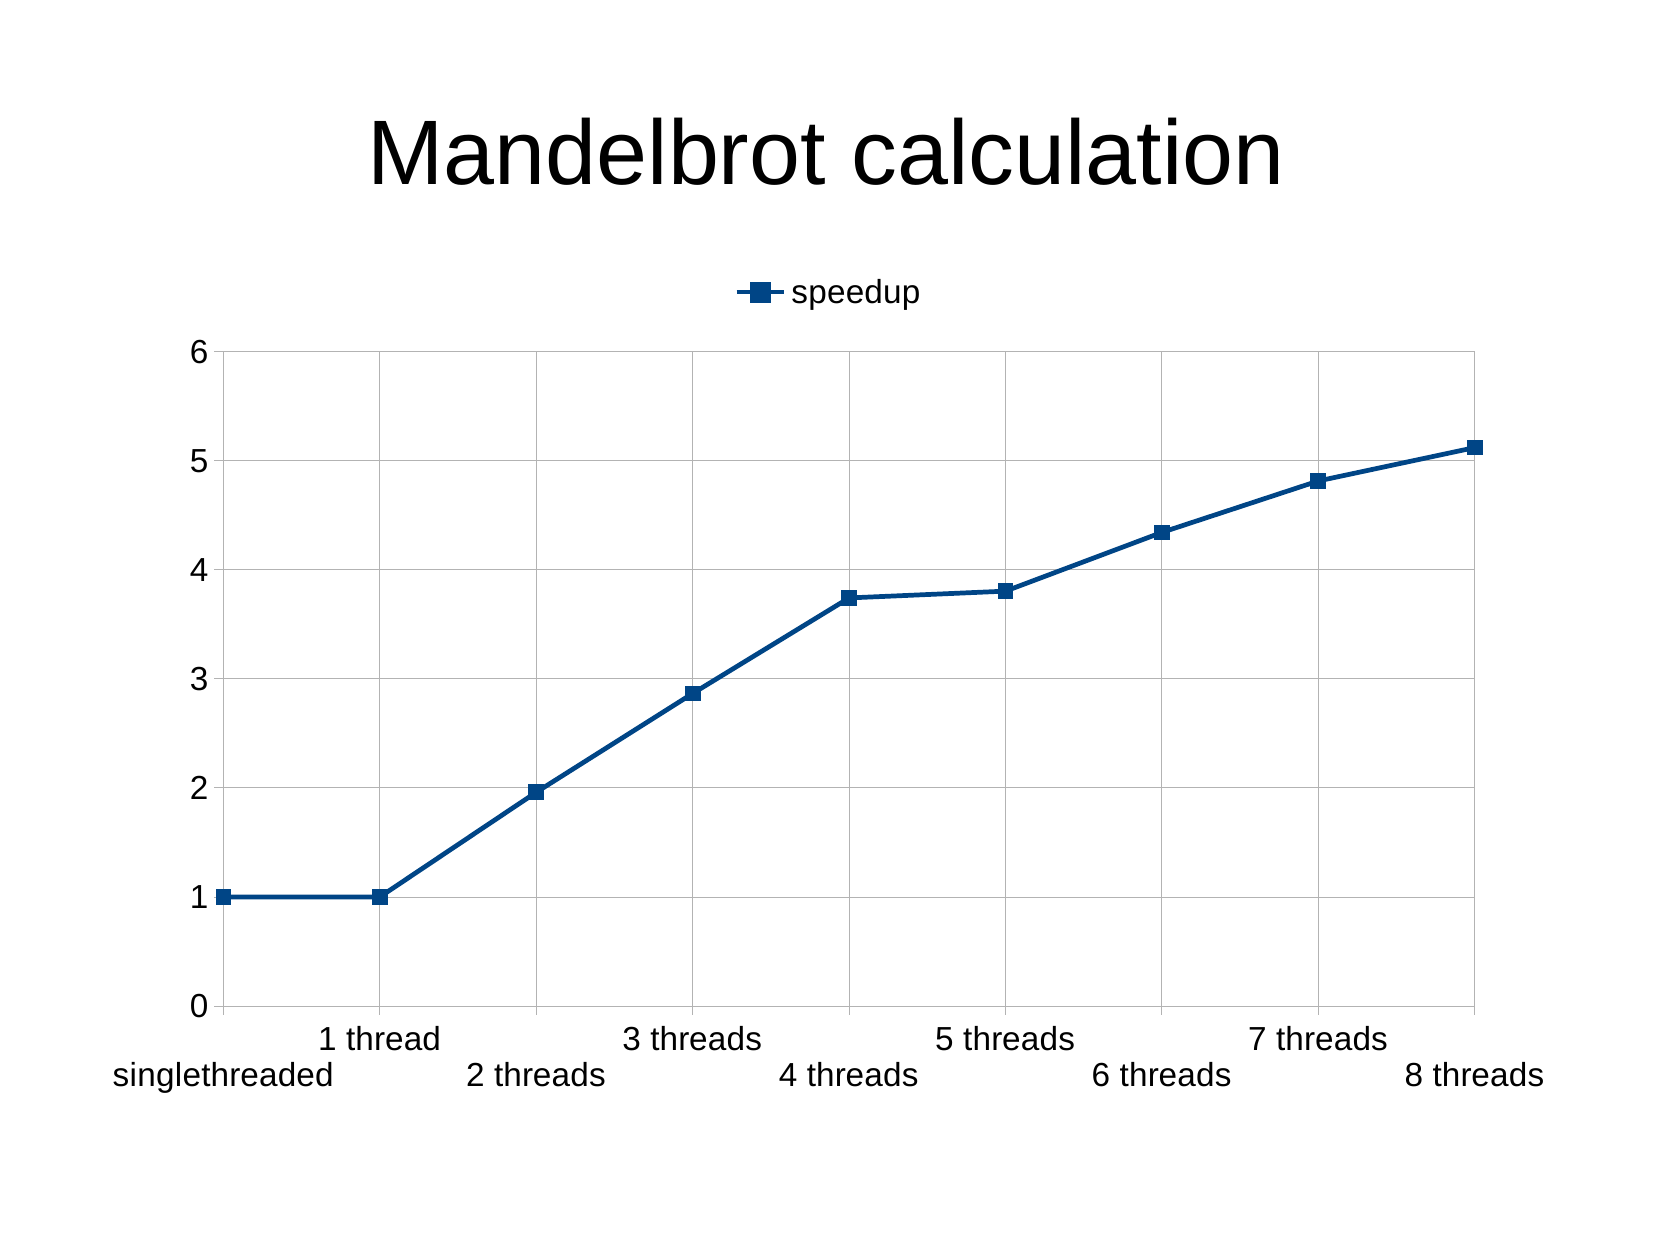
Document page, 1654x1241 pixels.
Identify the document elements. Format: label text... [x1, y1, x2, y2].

title Mandelbrot calculation [82, 49, 1571, 256]
chart [82, 256, 1576, 1111]
